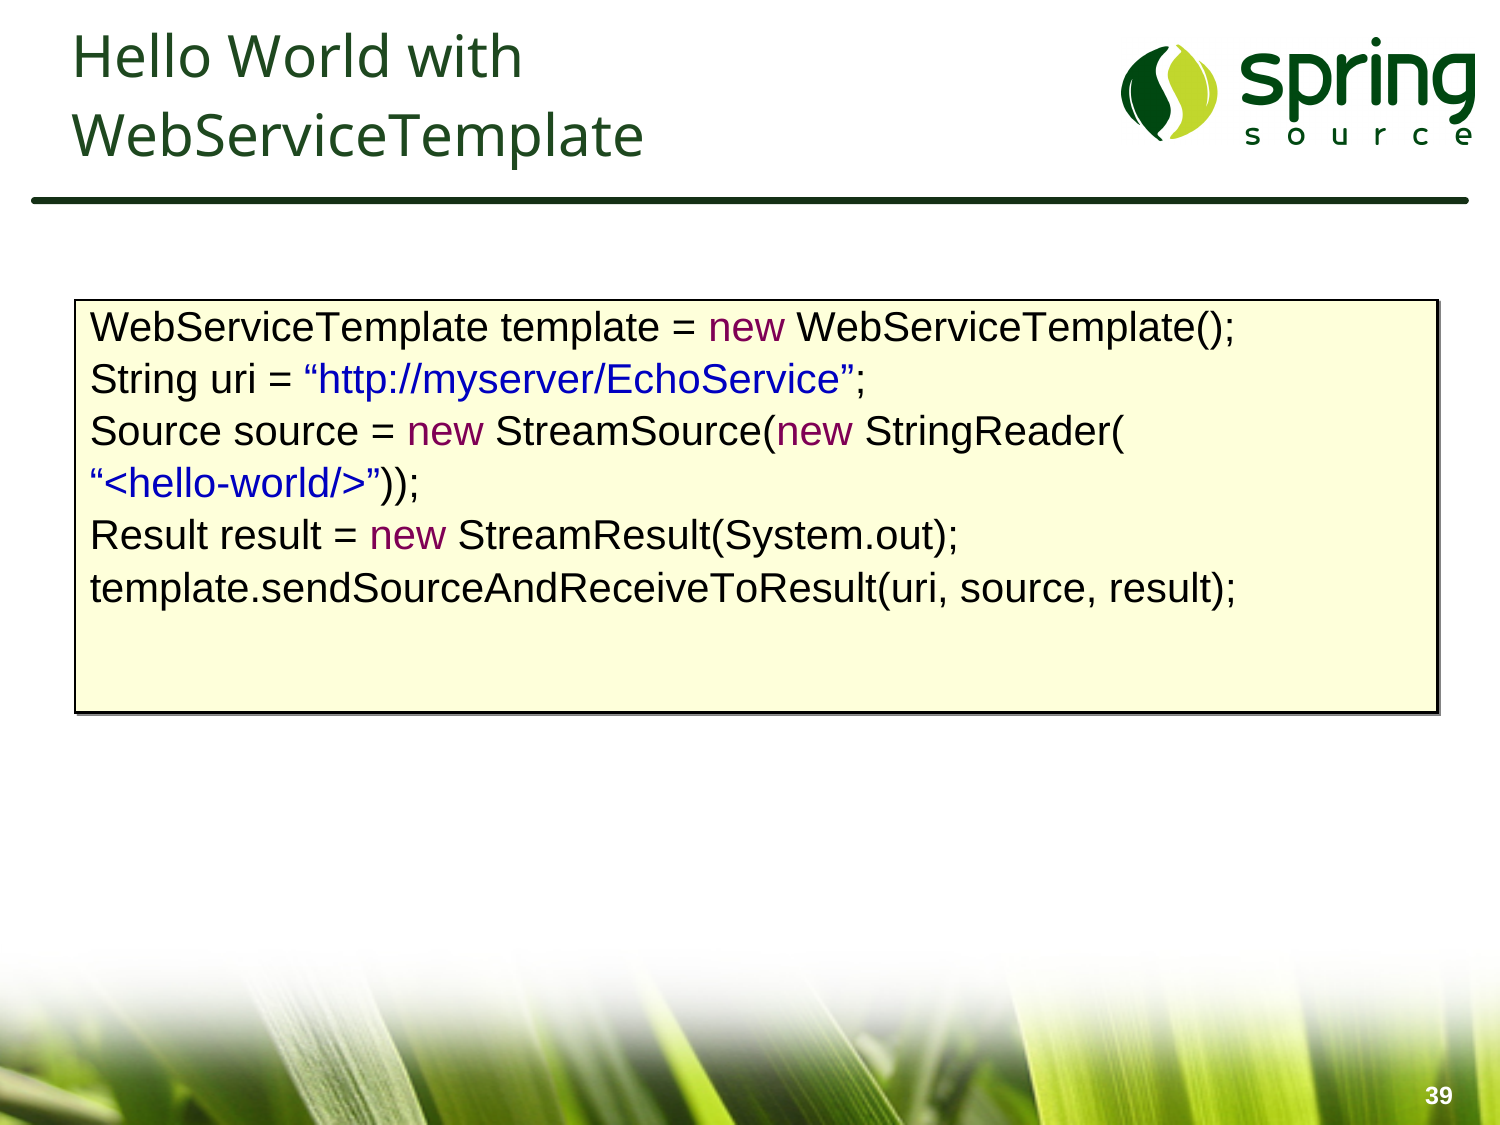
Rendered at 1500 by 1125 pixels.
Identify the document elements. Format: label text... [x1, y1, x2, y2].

picture [0, 944, 1500, 1125]
picture [1121, 37, 1475, 145]
list WebServiceTemplate template = new WebServiceTemplate(); String uri = “http://myserver/EchoService”; Source source = new StreamSource(new StringReader( “<hello-world/>”)); Result result = new StreamResult(System.out); template.sendSourceAndReceiveToResult(uri, source, result); [75, 299, 1438, 713]
title Hello World with WebServiceTemplate [56, 13, 1089, 176]
